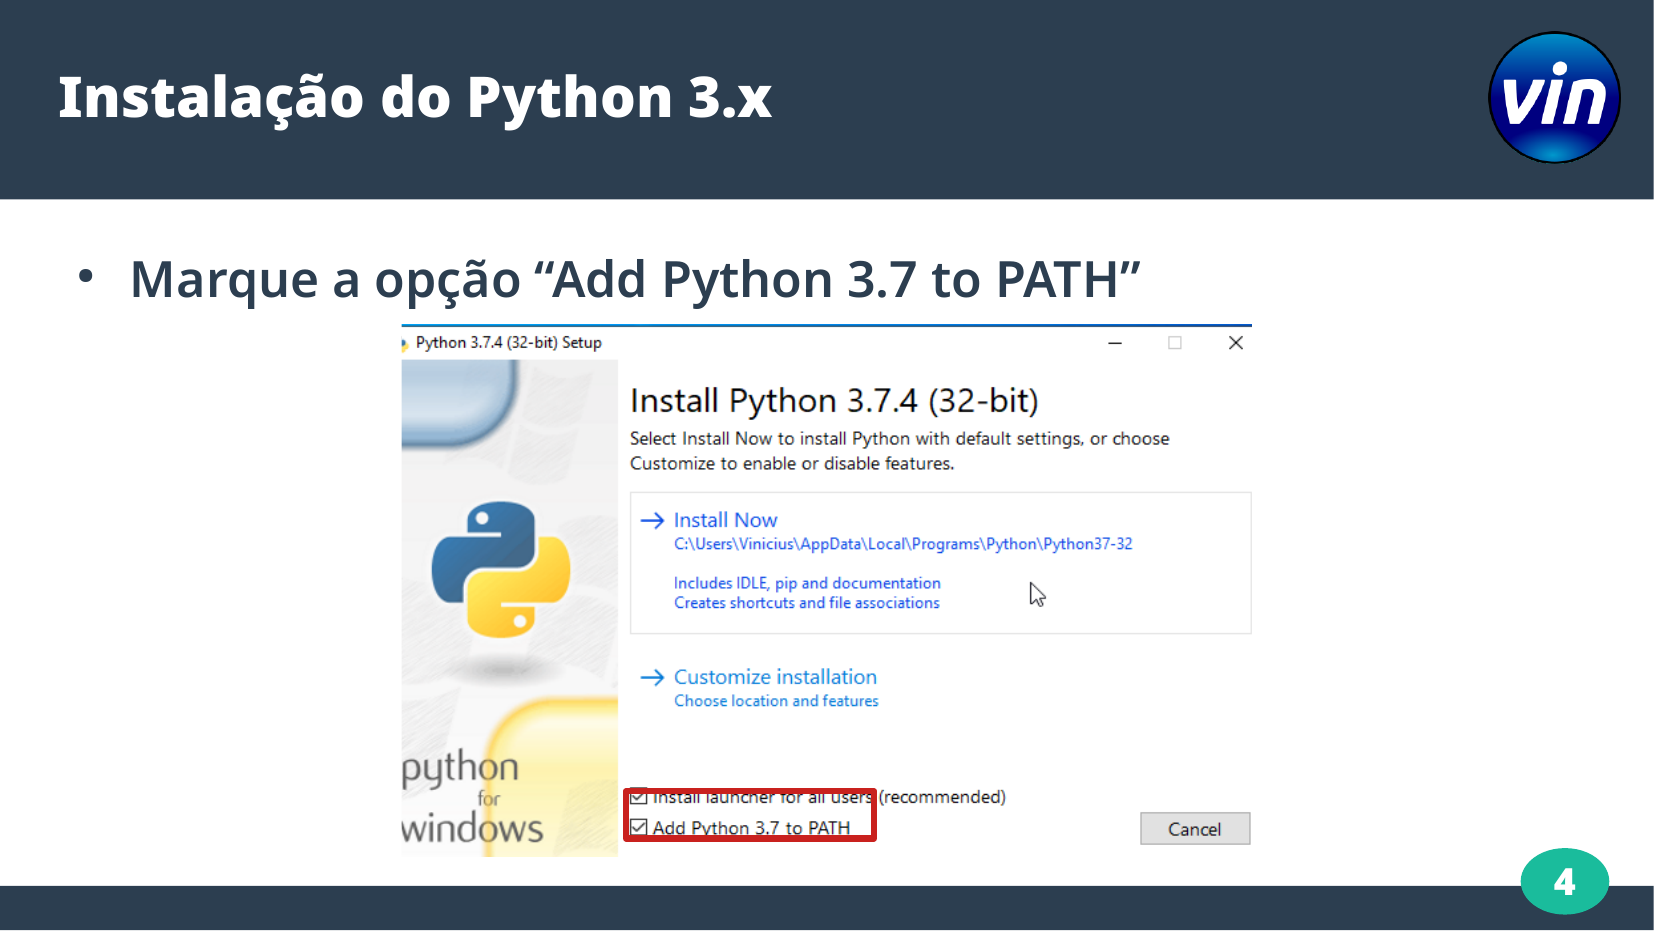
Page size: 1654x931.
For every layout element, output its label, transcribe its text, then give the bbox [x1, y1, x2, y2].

list Marque a opção “Add Python 3.7 to PATH” [59, 243, 1595, 864]
title Instalação do Python 3.x [59, 37, 1488, 155]
picture [1488, 31, 1621, 164]
text_box [625, 791, 875, 839]
picture [401, 324, 1252, 857]
